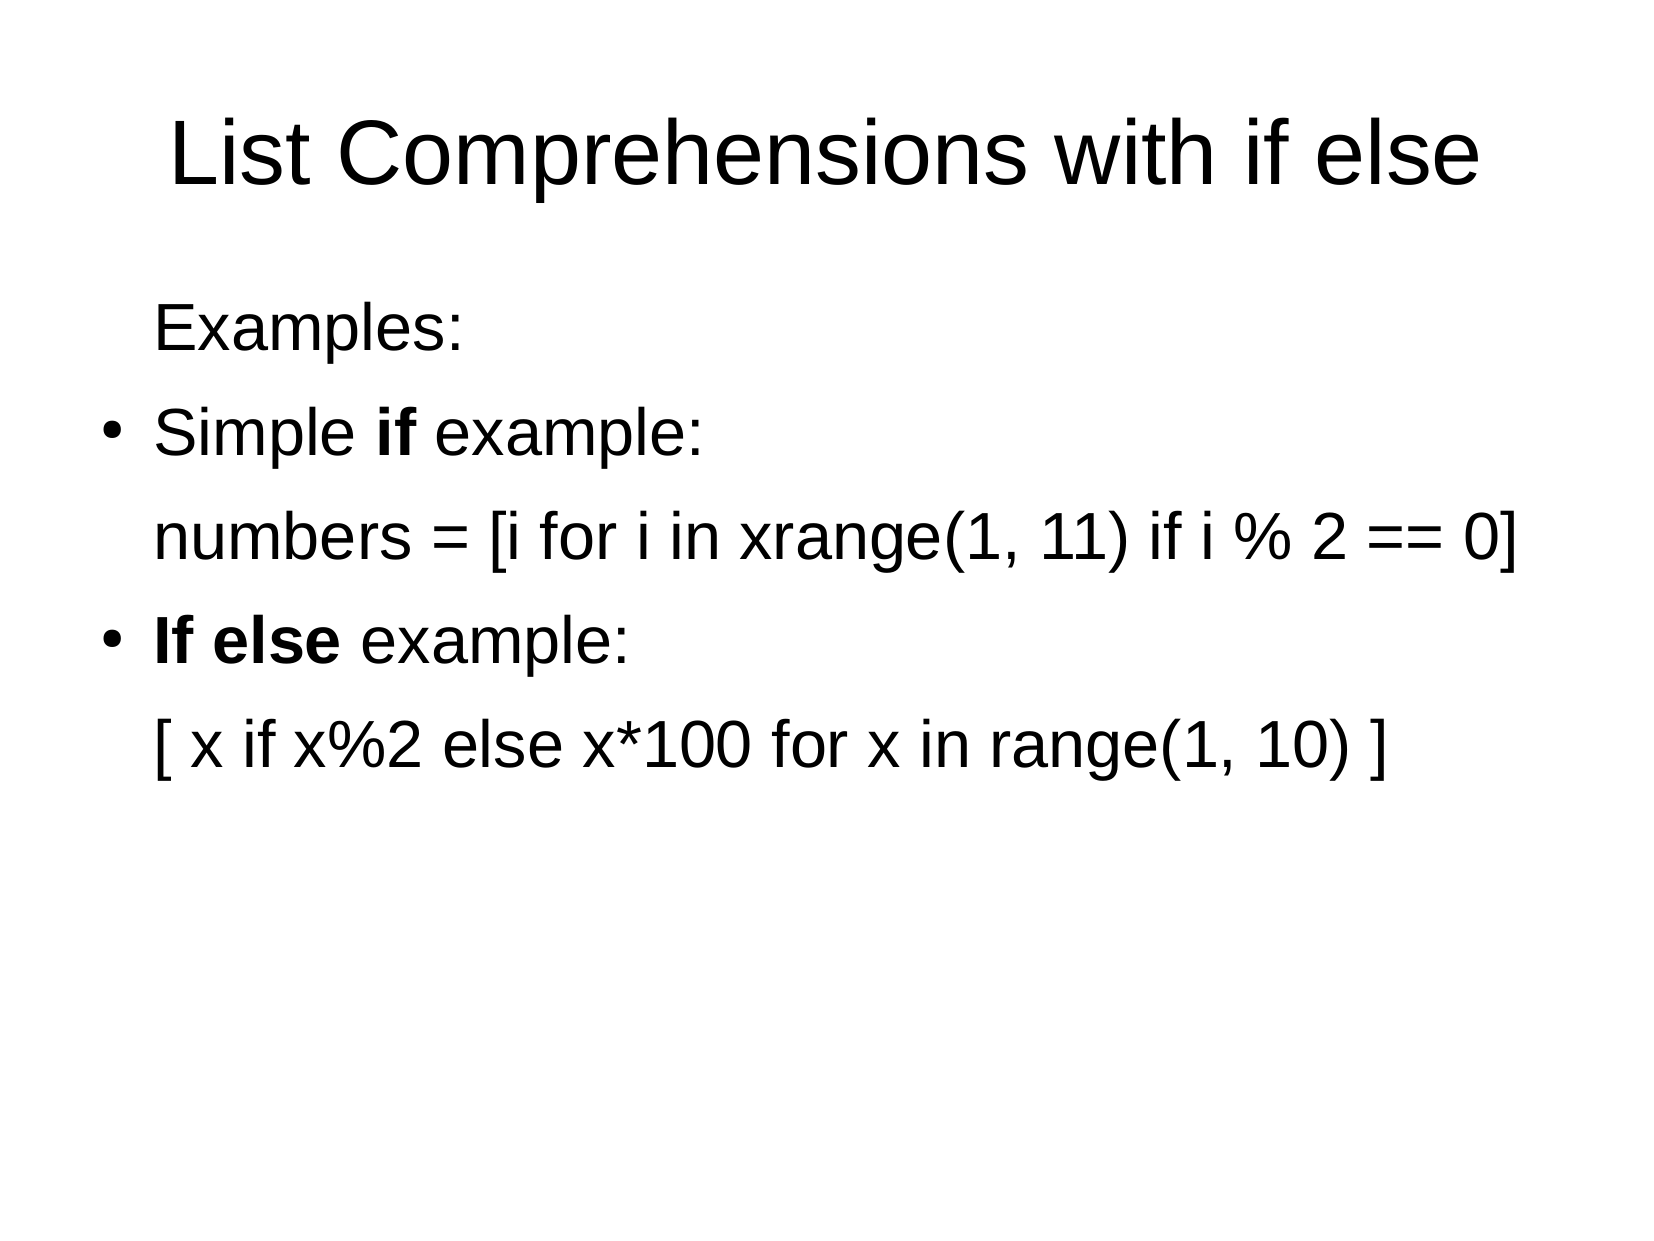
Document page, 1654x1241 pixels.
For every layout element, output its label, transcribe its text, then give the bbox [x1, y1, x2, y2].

title List Comprehensions with if else [82, 49, 1571, 257]
list Examples: Simple if example: numbers = [i for i in xrange(1, 11) if i % 2 == 0] If else example: [ x if x%2 else x*100 for x in range(1, 10) ] [82, 290, 1571, 1010]
